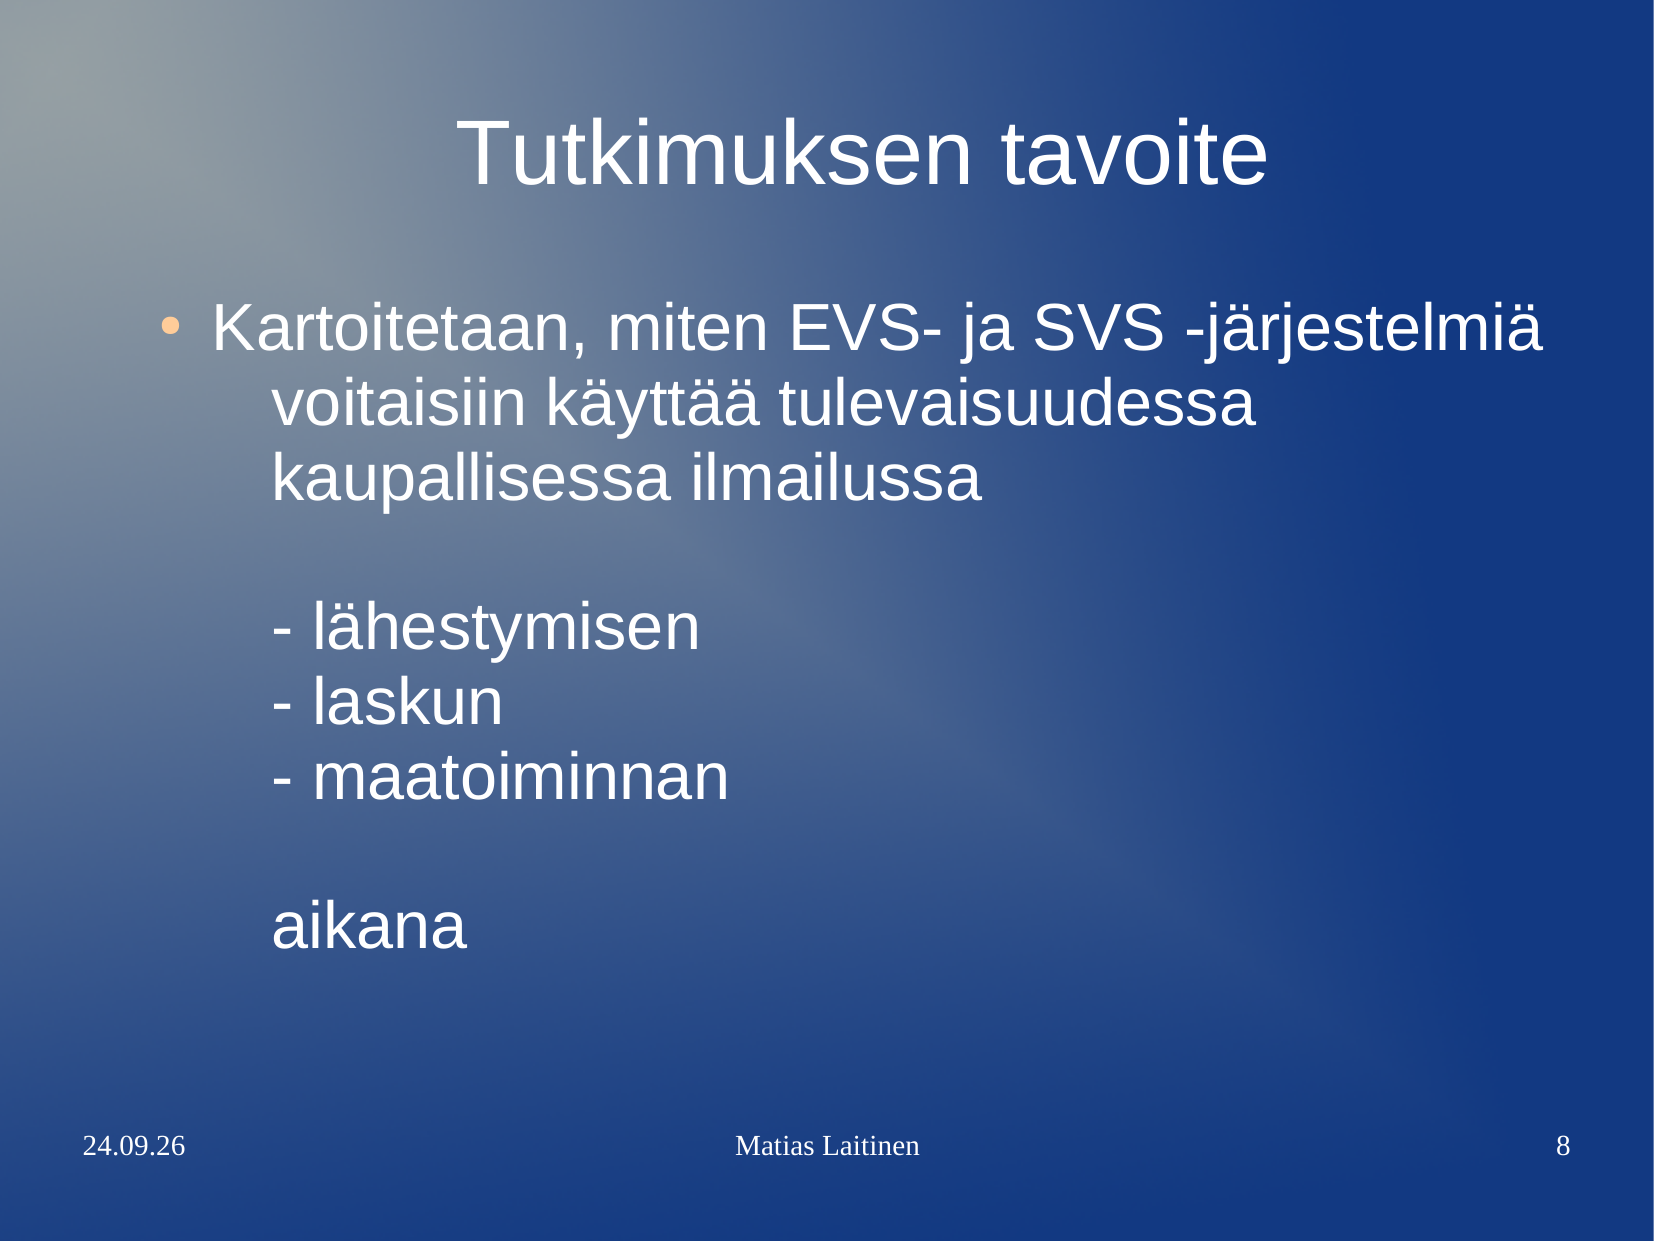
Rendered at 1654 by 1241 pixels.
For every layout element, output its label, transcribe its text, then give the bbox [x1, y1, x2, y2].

picture [0, 0, 1654, 1241]
list Kartoitetaan, miten EVS- ja SVS -järjestelmiä voitaisiin käyttää tulevaisuudessa kaupallisessa ilmailussa - lähestymisen - laskun - maatoiminnan aikana [82, 290, 1571, 1109]
title Tutkimuksen tavoite [82, 49, 1571, 257]
